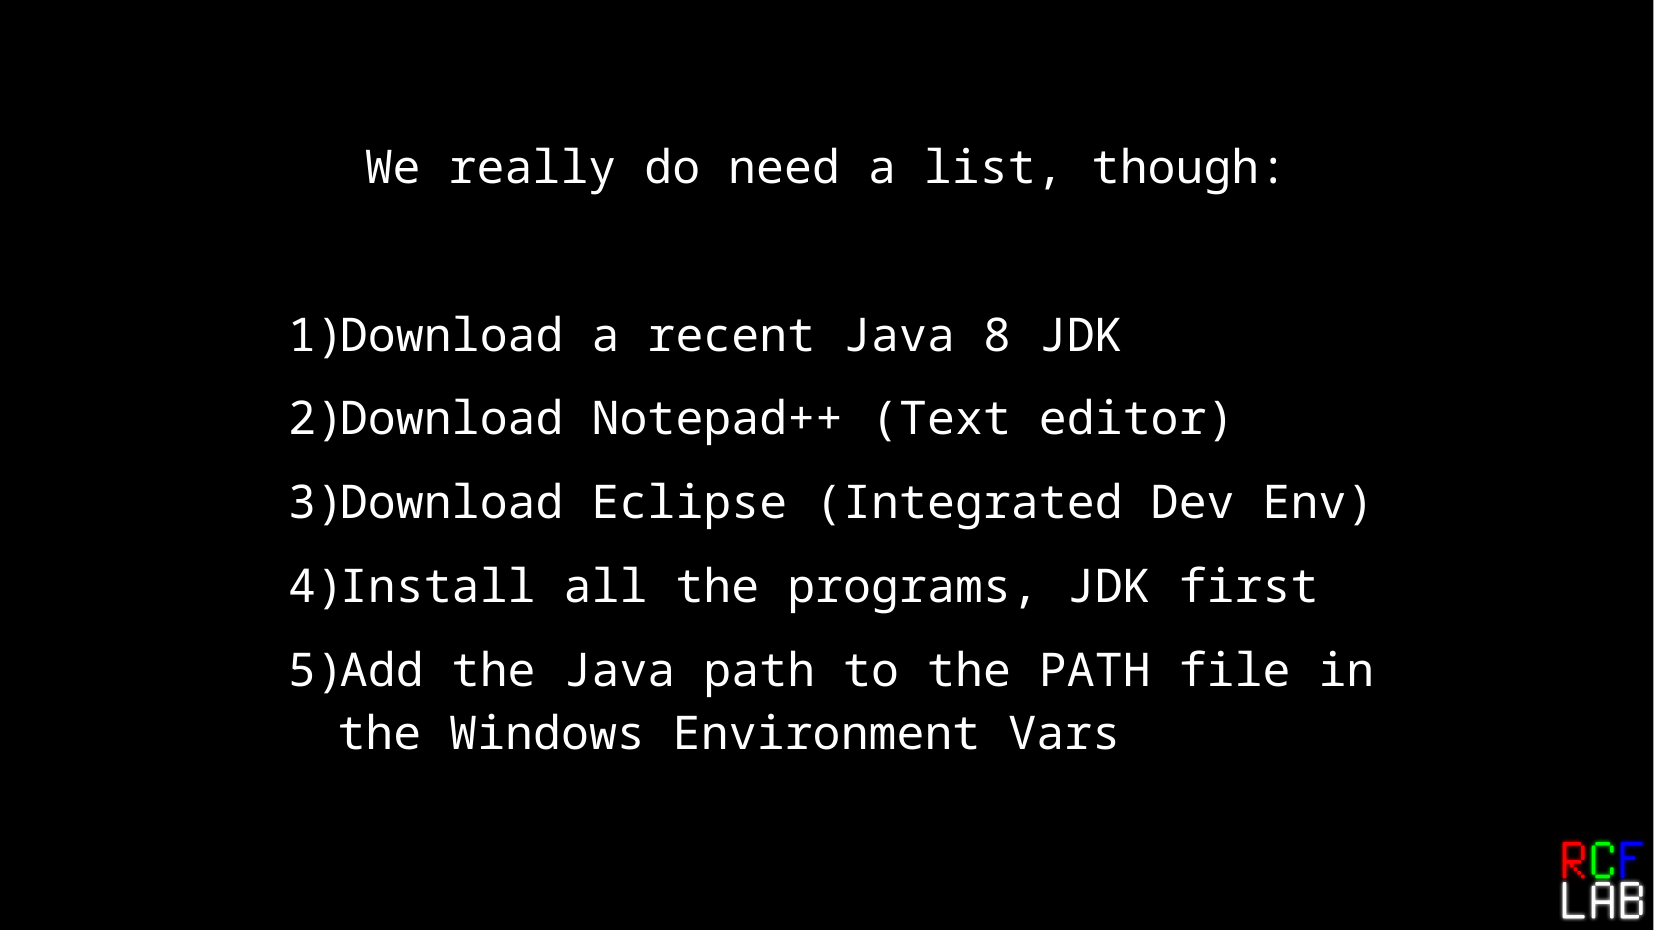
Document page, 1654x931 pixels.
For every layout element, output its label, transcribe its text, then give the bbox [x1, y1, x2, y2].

picture [1559, 838, 1646, 922]
list We really do need a list, though: Download a recent Java 8 JDK Download Notepad++ (Text editor) Download Eclipse (Integrated Dev Env) Install all the programs, JDK first Add the Java path to the PATH file in the Windows Environment Vars [271, 133, 1382, 797]
